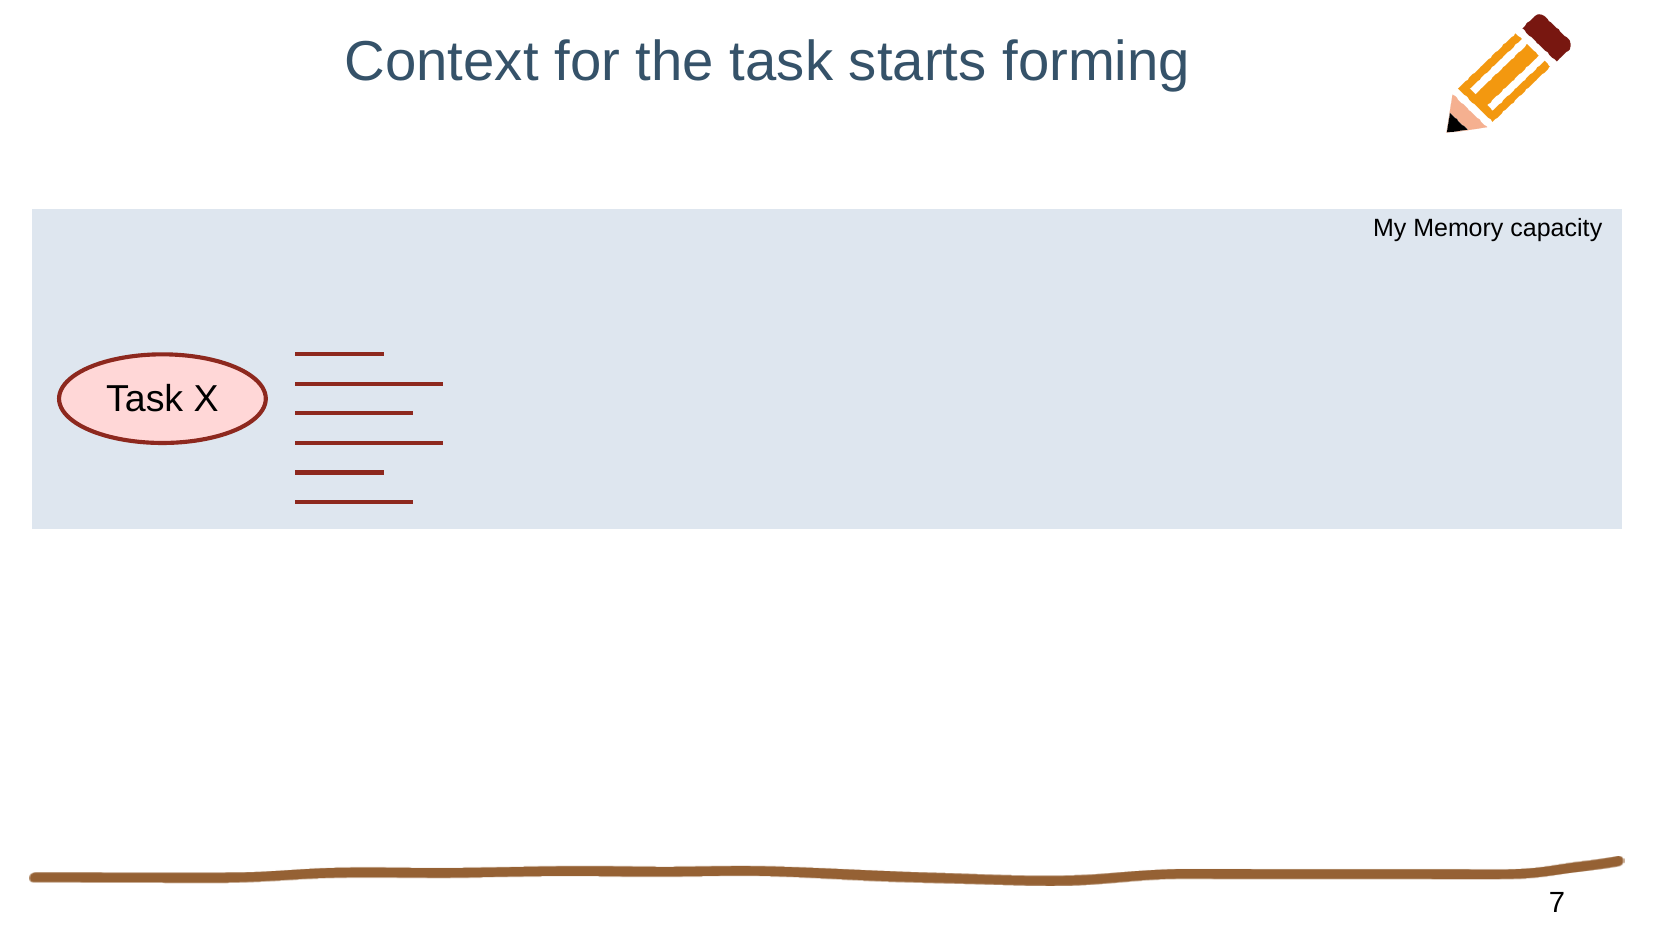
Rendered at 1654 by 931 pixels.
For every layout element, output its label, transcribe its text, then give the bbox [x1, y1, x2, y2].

picture [1446, 14, 1571, 133]
text_box Task X [59, 354, 266, 443]
text_box [29, 206, 1625, 532]
text_box My Memory capacity [1358, 206, 1618, 250]
picture [29, 856, 1625, 886]
title Context for the task starts forming [88, 29, 1447, 206]
